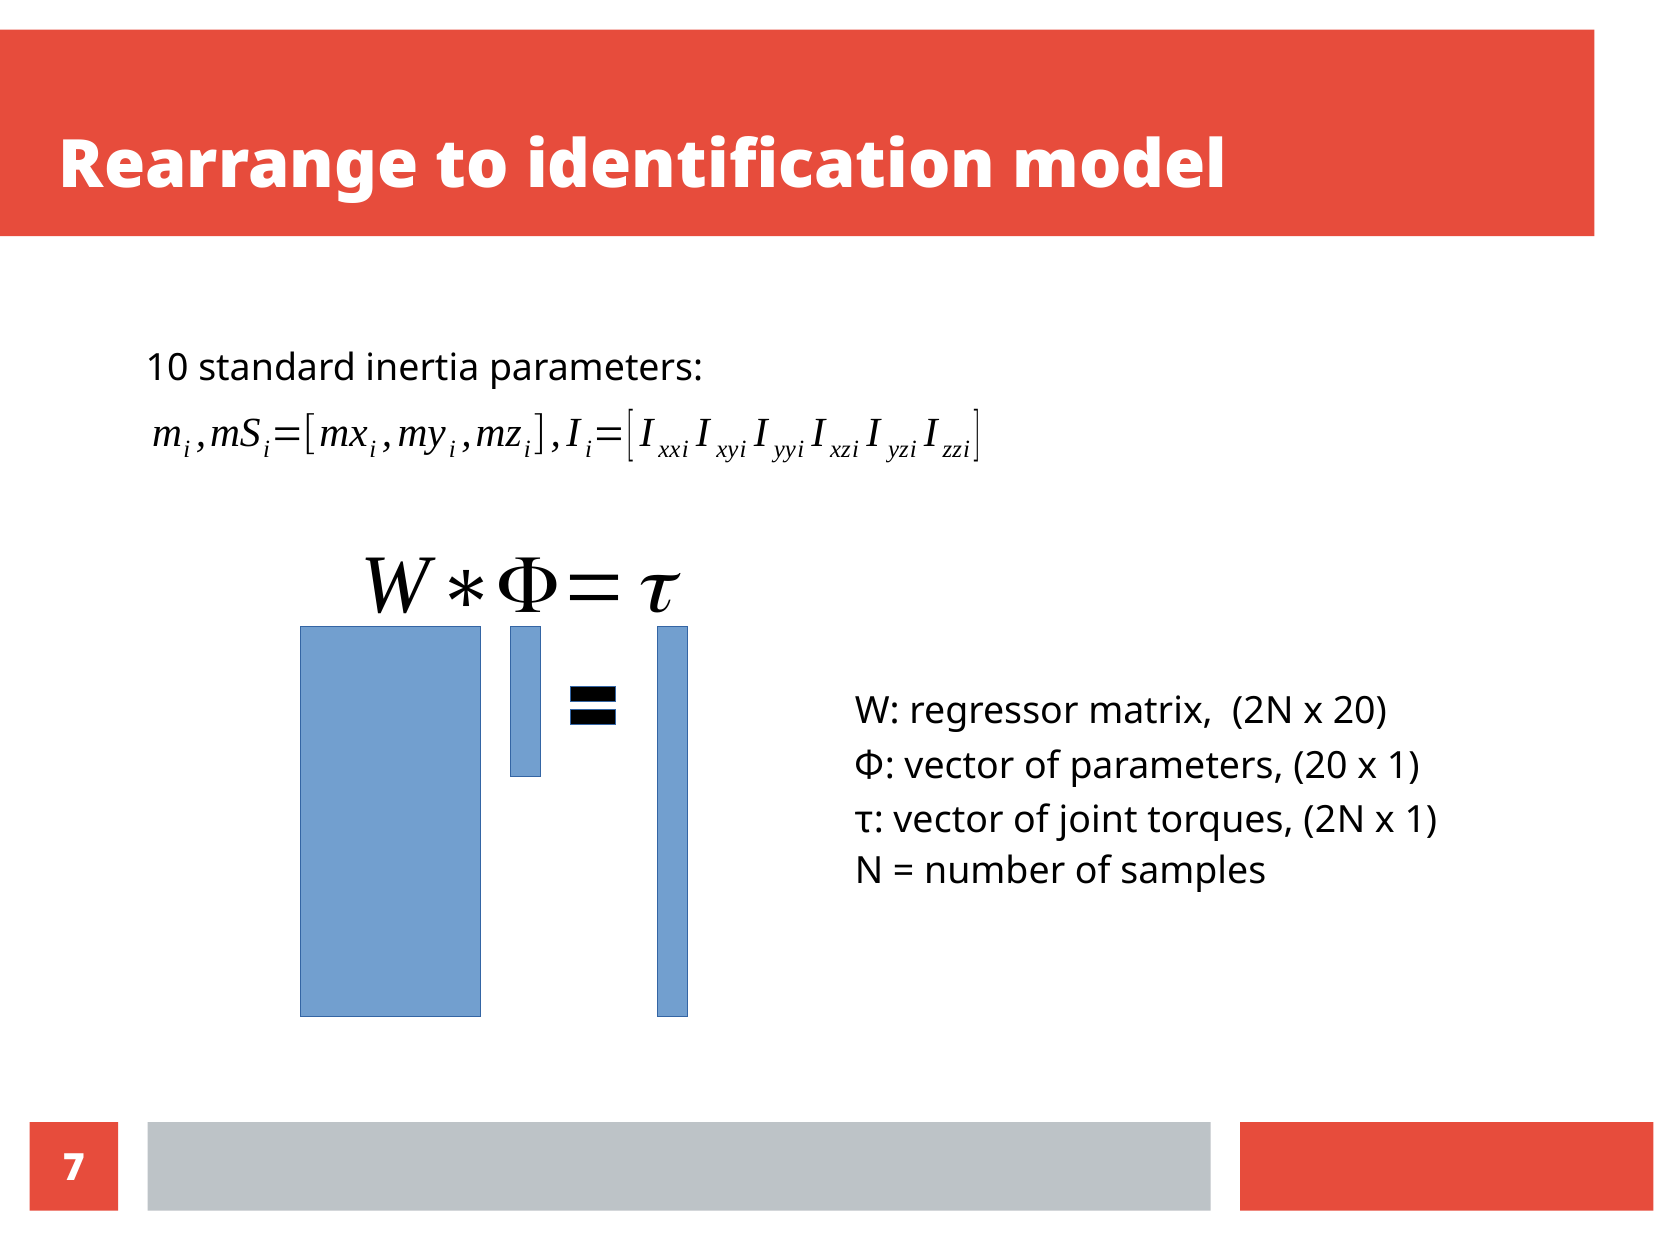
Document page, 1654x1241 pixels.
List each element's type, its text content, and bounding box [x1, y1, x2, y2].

chart [145, 407, 988, 465]
text_box [570, 686, 616, 702]
text_box [510, 632, 541, 777]
text_box [657, 626, 688, 1017]
text_box [570, 709, 616, 725]
text_box W: regressor matrix, (2N x 20) Φ: vector of parameters, (20 x 1) τ: vector of joint torques, (2N x 1) N = number of samples [840, 676, 1576, 903]
text_box [300, 626, 481, 1017]
title Rearrange to identification model [59, 59, 1595, 207]
chart [354, 539, 682, 632]
text_box 10 standard inertia parameters: [130, 332, 941, 399]
